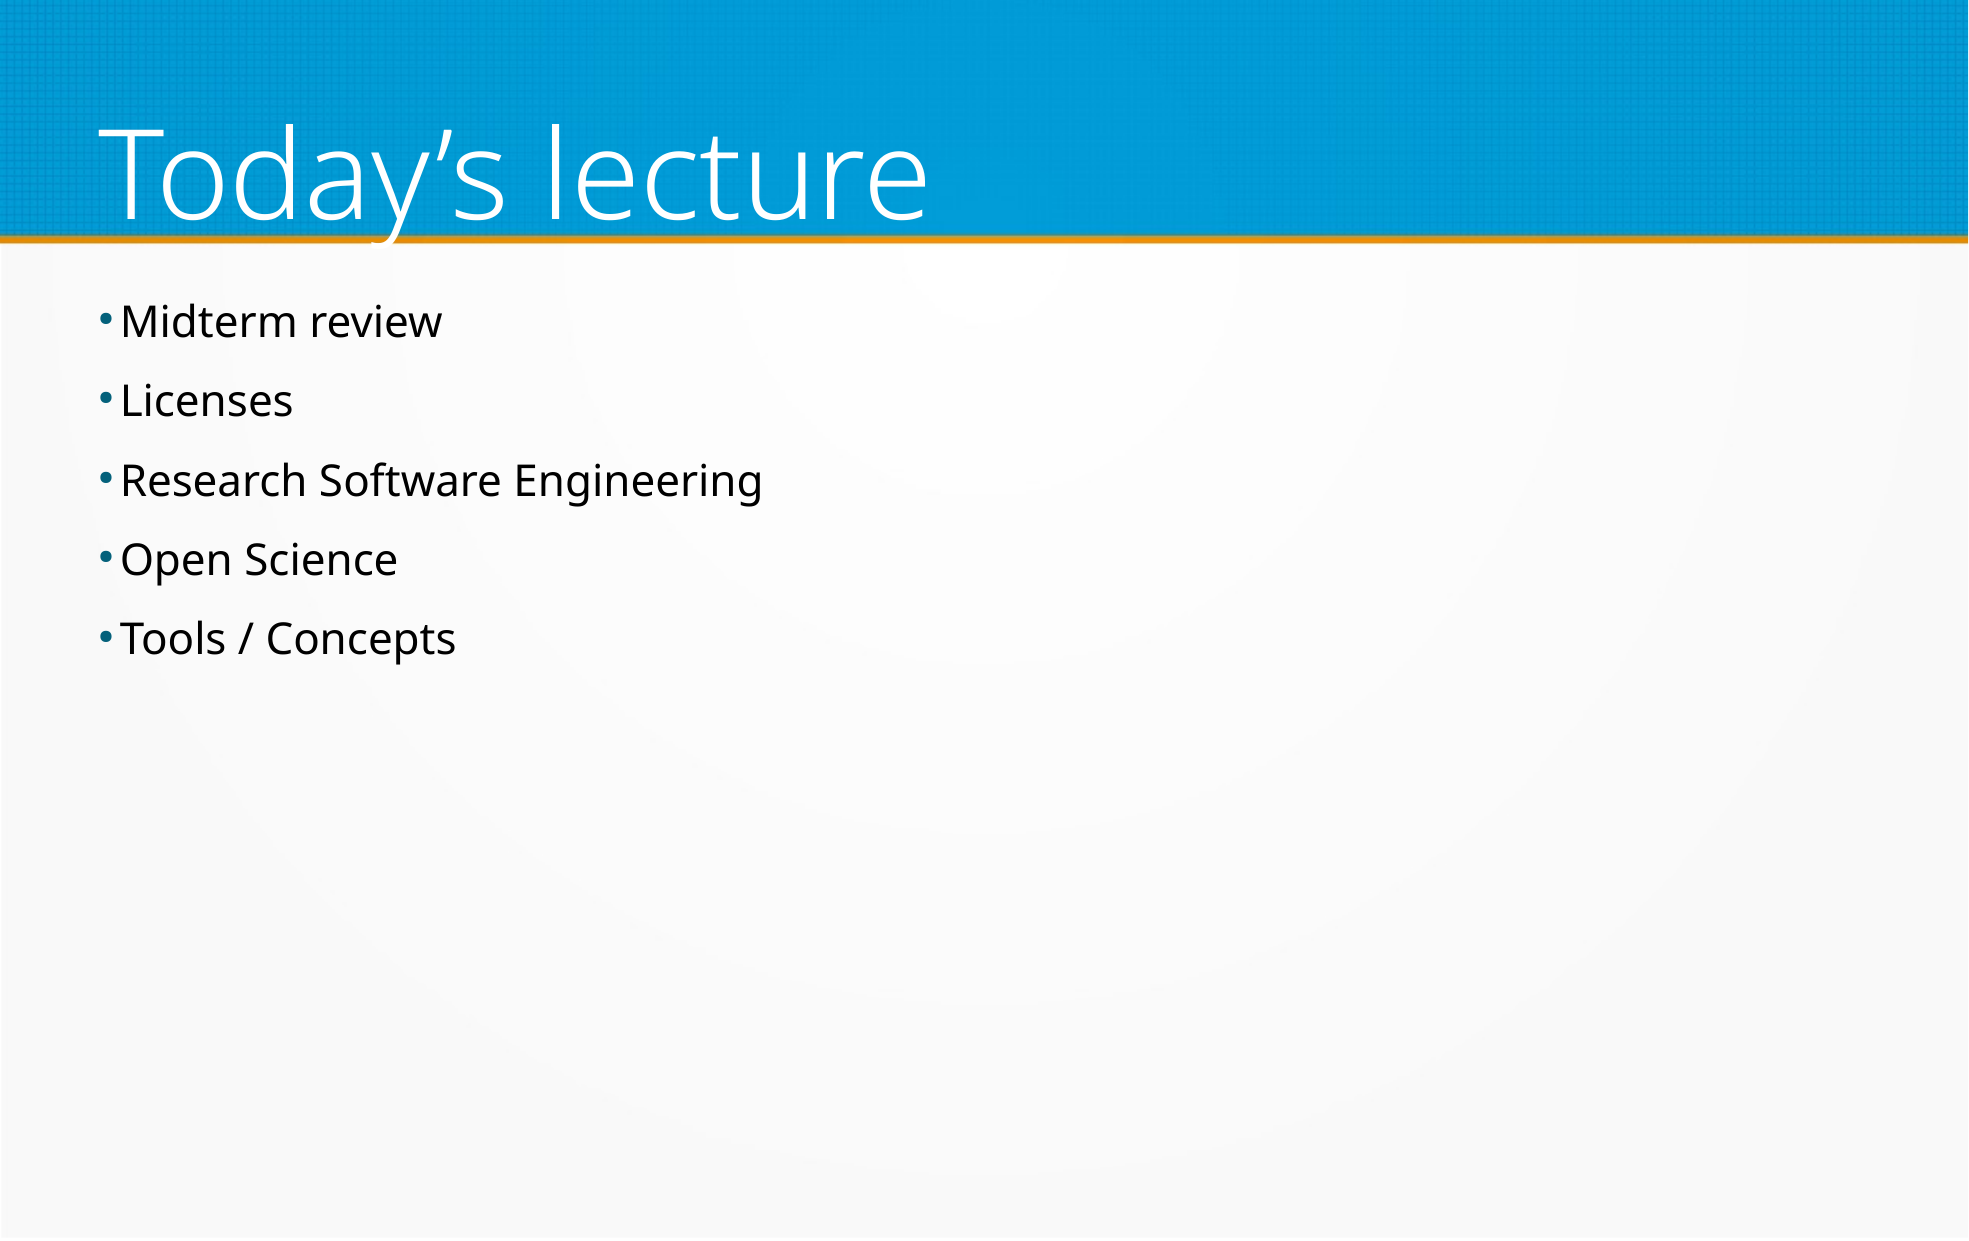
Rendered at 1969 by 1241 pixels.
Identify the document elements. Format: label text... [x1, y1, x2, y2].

list Midterm review Licenses Research Software Engineering Open Science Tools / Concepts [98, 290, 1870, 1156]
title Today’s lecture [98, 49, 1870, 257]
picture [0, 233, 1969, 1241]
